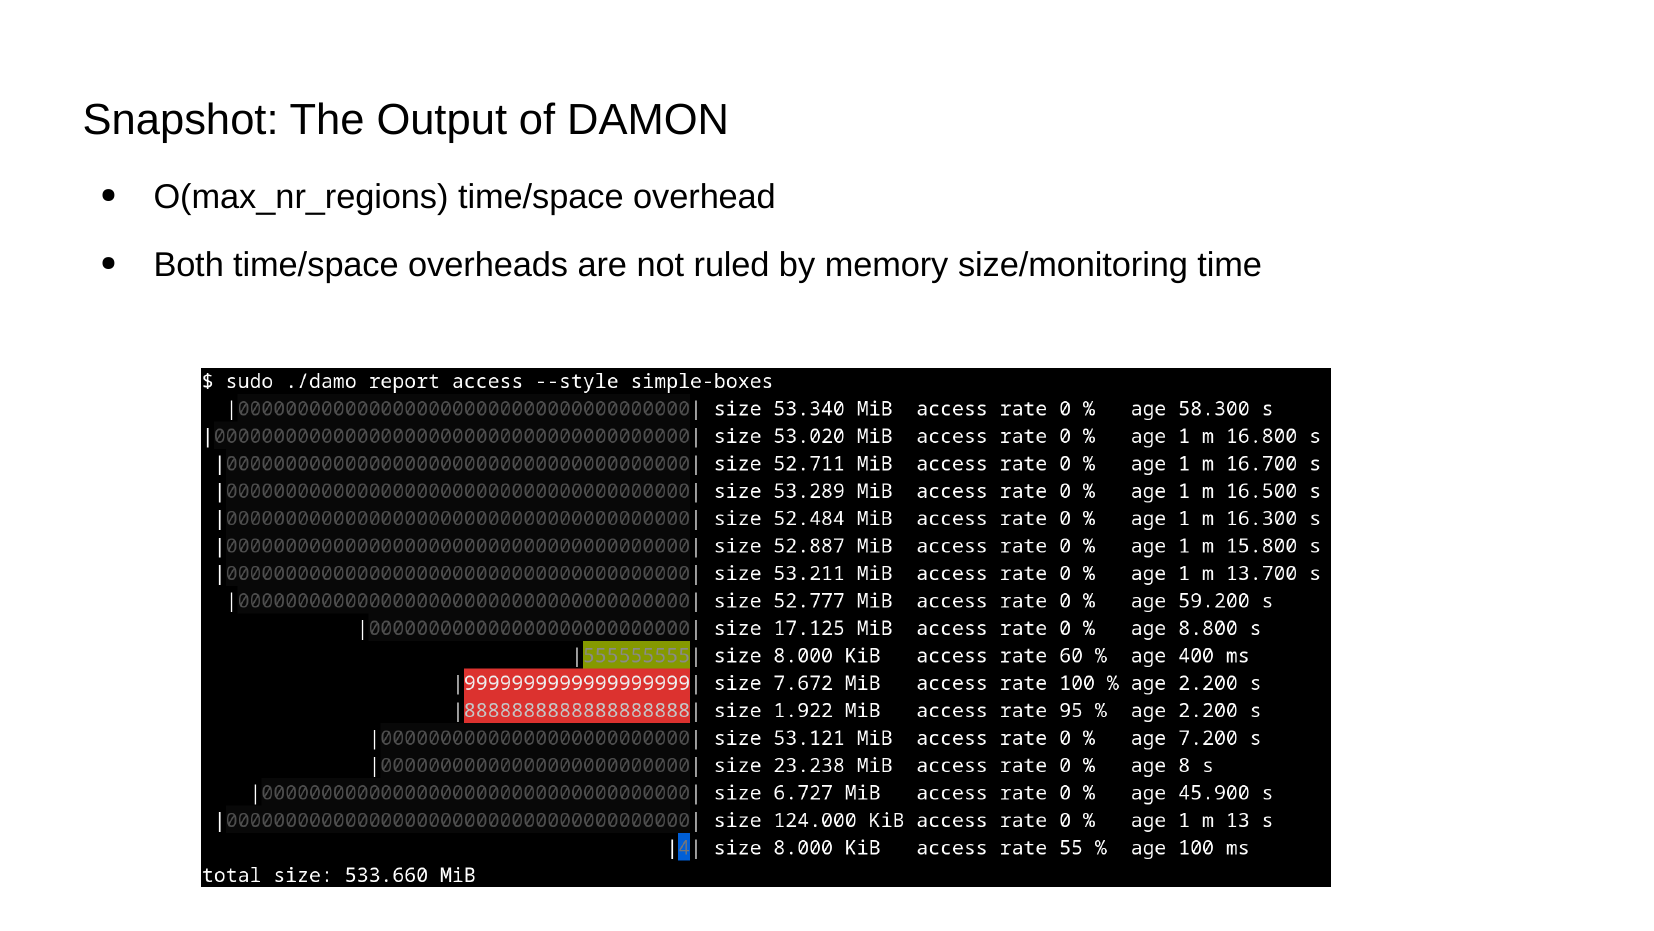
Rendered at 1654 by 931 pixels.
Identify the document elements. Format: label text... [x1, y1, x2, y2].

list O(max_nr_regions) time/space overhead Both time/space overheads are not ruled by memory size/monitoring time [82, 177, 1571, 833]
picture [201, 368, 1331, 887]
title Snapshot: The Output of DAMON [82, 81, 1571, 157]
